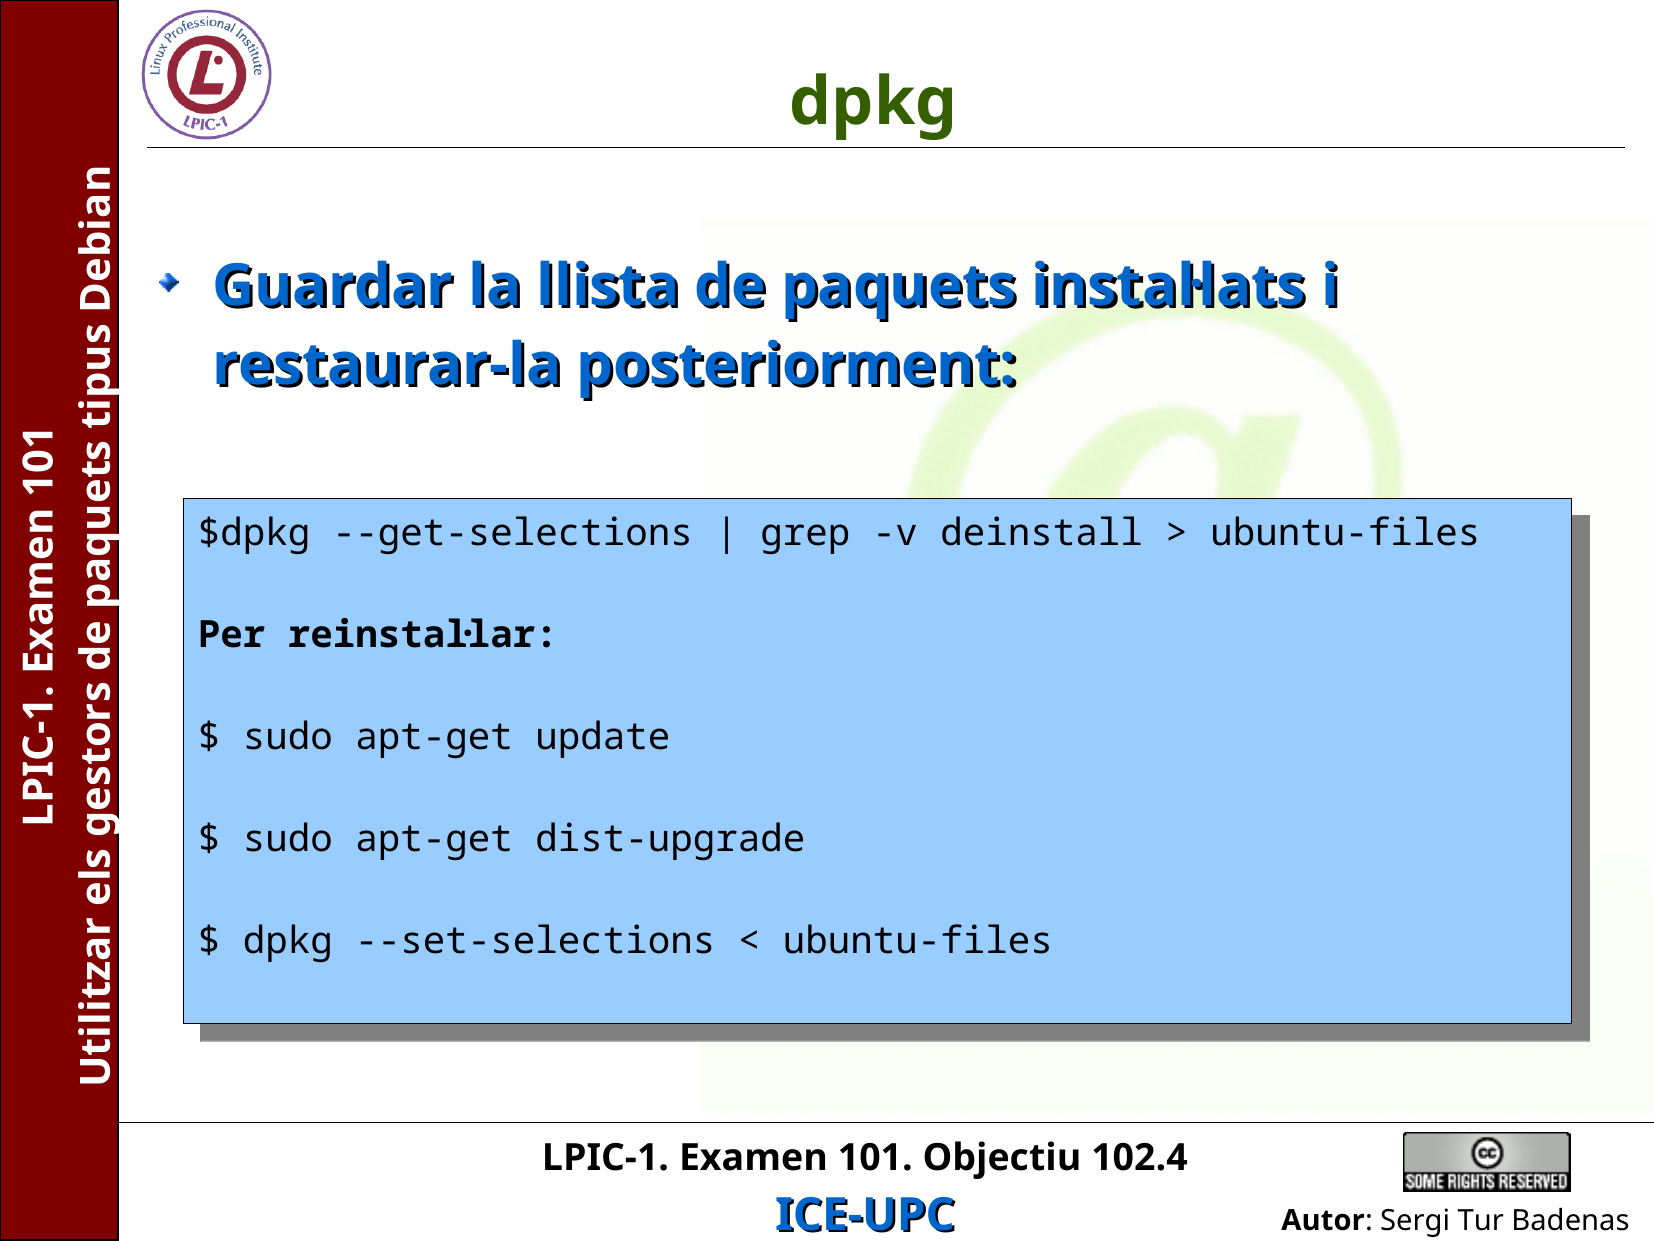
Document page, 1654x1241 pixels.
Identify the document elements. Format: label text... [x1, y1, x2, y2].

title dpkg [129, 55, 1619, 142]
picture [135, 5, 277, 55]
picture [1403, 1132, 1571, 1192]
picture [700, 217, 1654, 1113]
list Guardar la llista de paquets instal·lats i restaurar-la posteriorment: [141, 242, 1630, 1078]
text_box $dpkg --get-selections | grep -v deinstall > ubuntu-files Per reinstal·lar: $ sudo apt-get update $ sudo apt-get dist-upgrade $ dpkg --set-selections < ubuntu-files [183, 498, 1572, 889]
